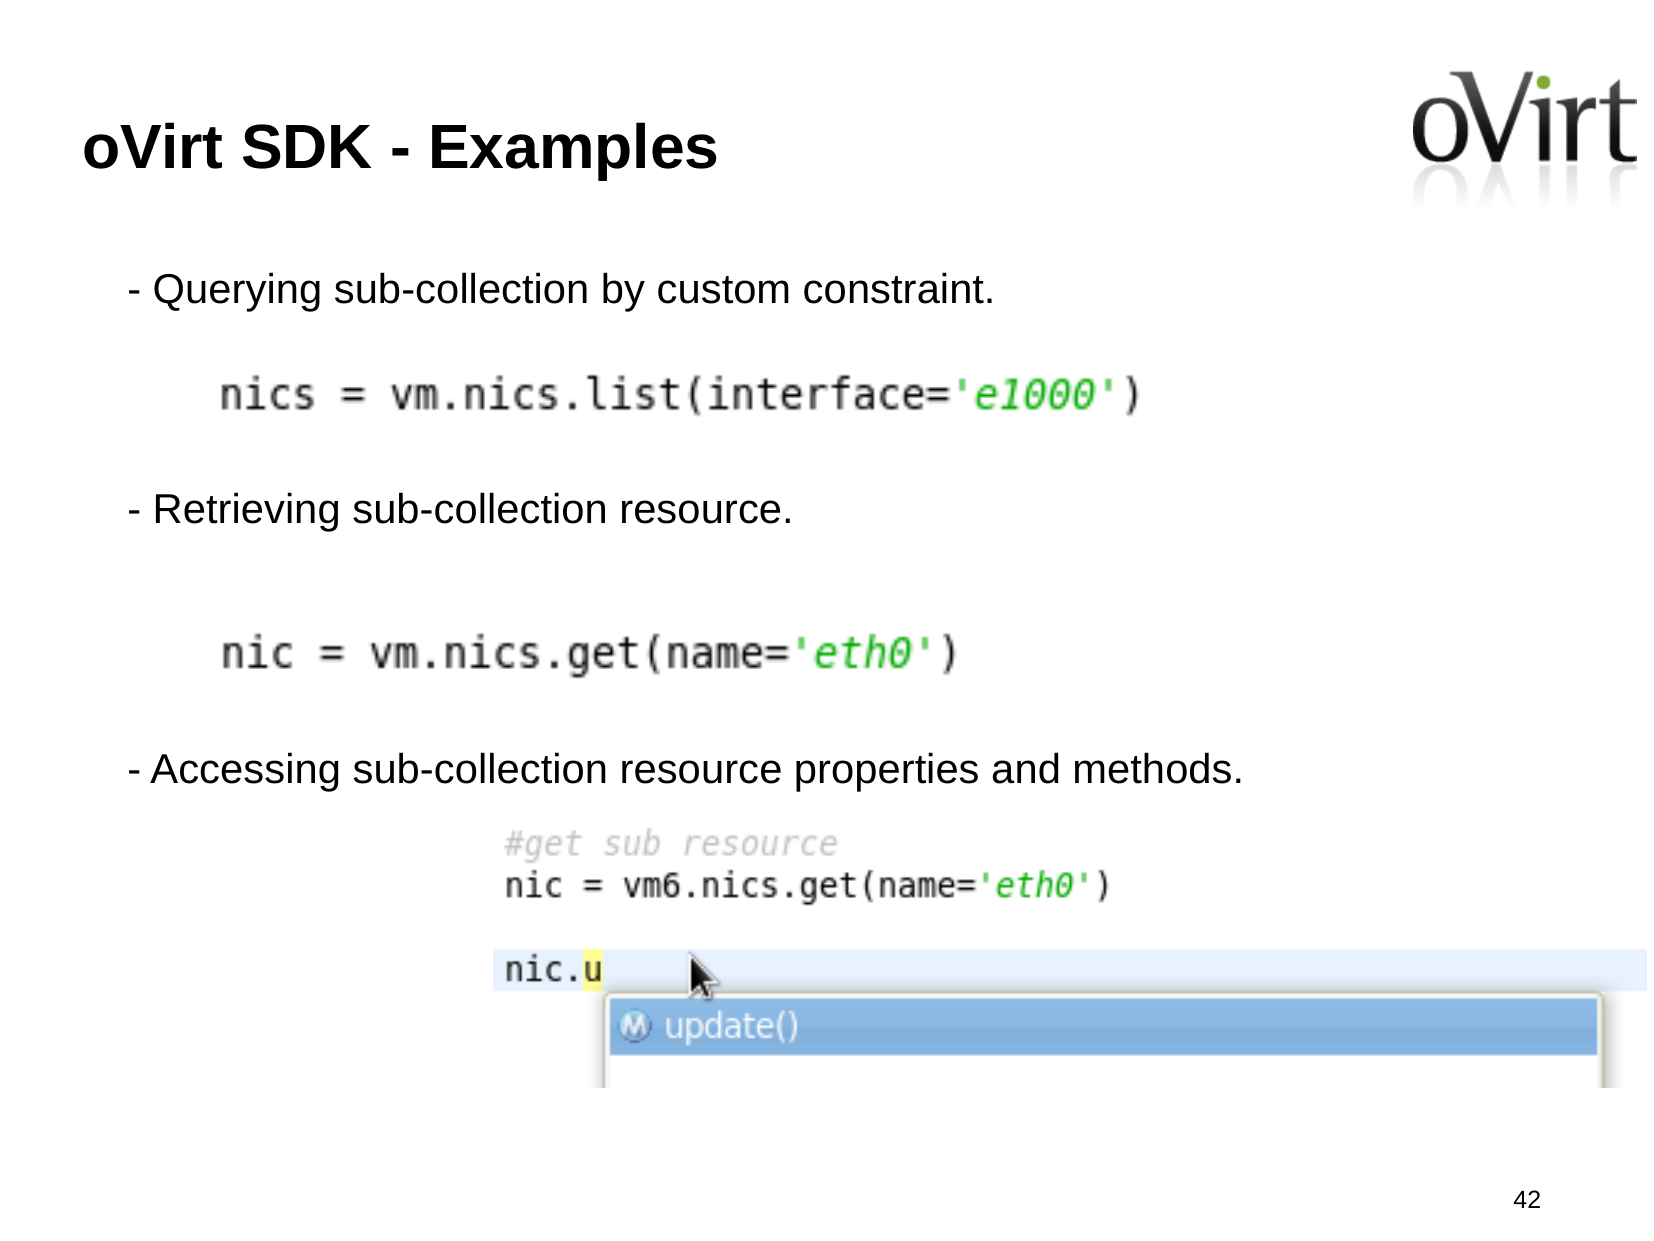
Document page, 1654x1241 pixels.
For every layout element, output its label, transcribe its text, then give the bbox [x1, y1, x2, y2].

picture [163, 573, 1028, 731]
picture [211, 337, 1149, 451]
picture [1413, 63, 1637, 212]
title oVirt SDK - Examples [82, 96, 751, 198]
text_box - Retrieving sub-collection resource. [112, 478, 976, 540]
text_box - Accessing sub-collection resource properties and methods. [112, 738, 1388, 800]
text_box - Querying sub-collection by custom constraint. [112, 258, 1313, 320]
picture [493, 824, 1647, 1088]
